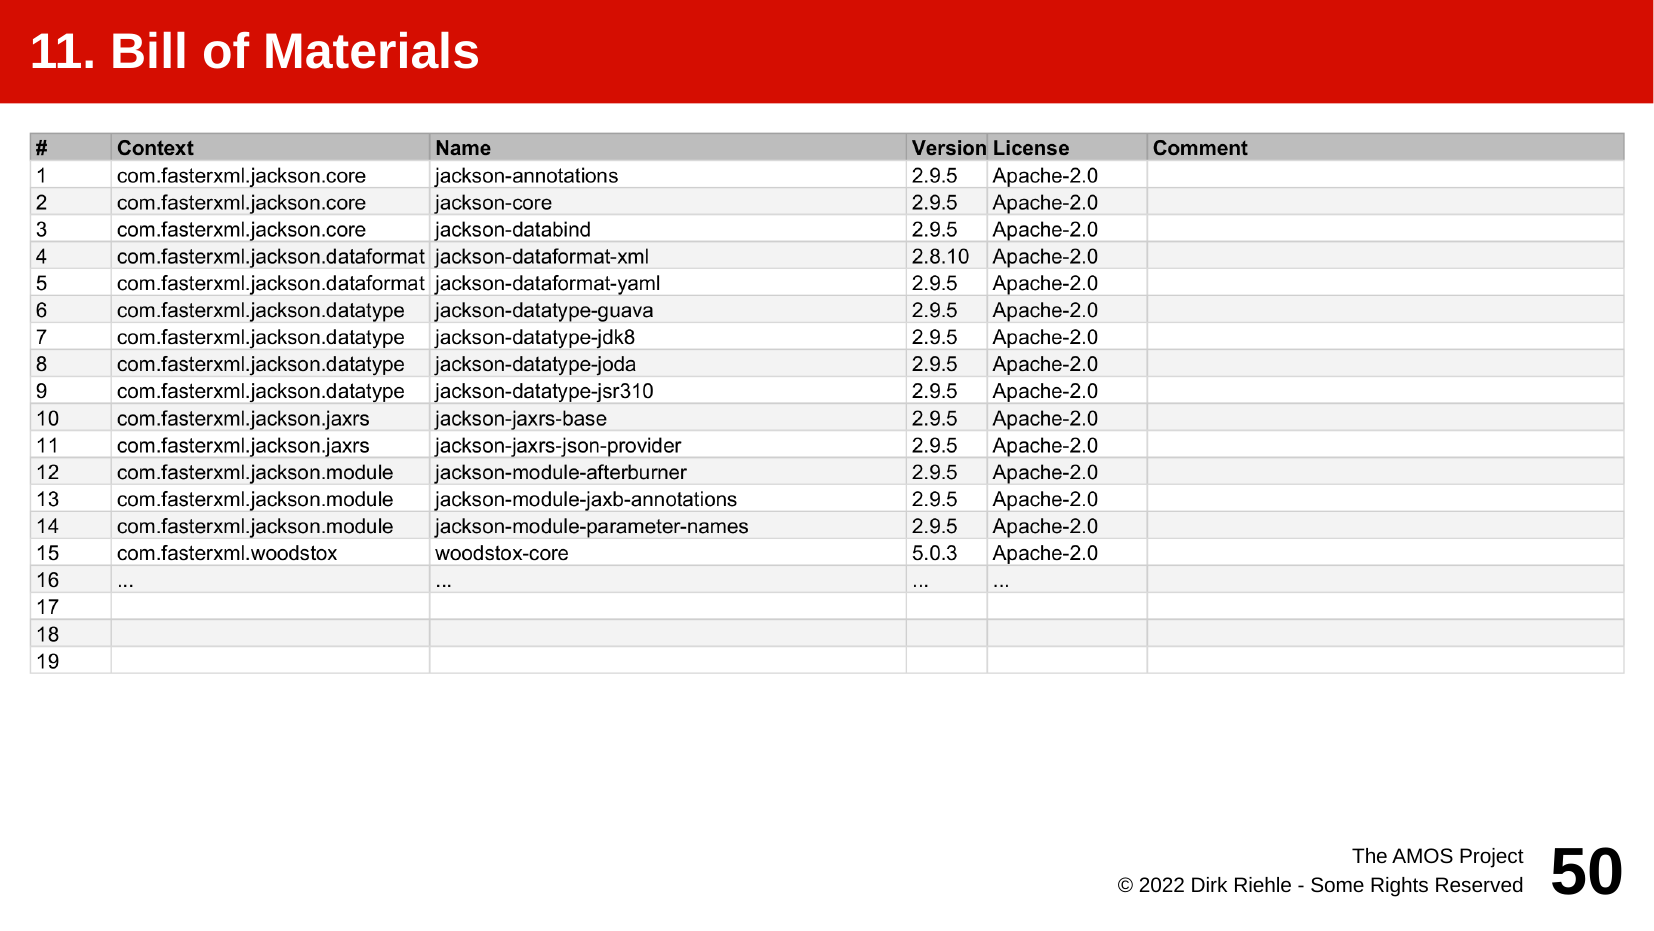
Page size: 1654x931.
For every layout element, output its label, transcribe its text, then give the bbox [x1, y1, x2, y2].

title 11. Bill of Materials [0, 0, 1654, 104]
picture [29, 132, 1625, 674]
